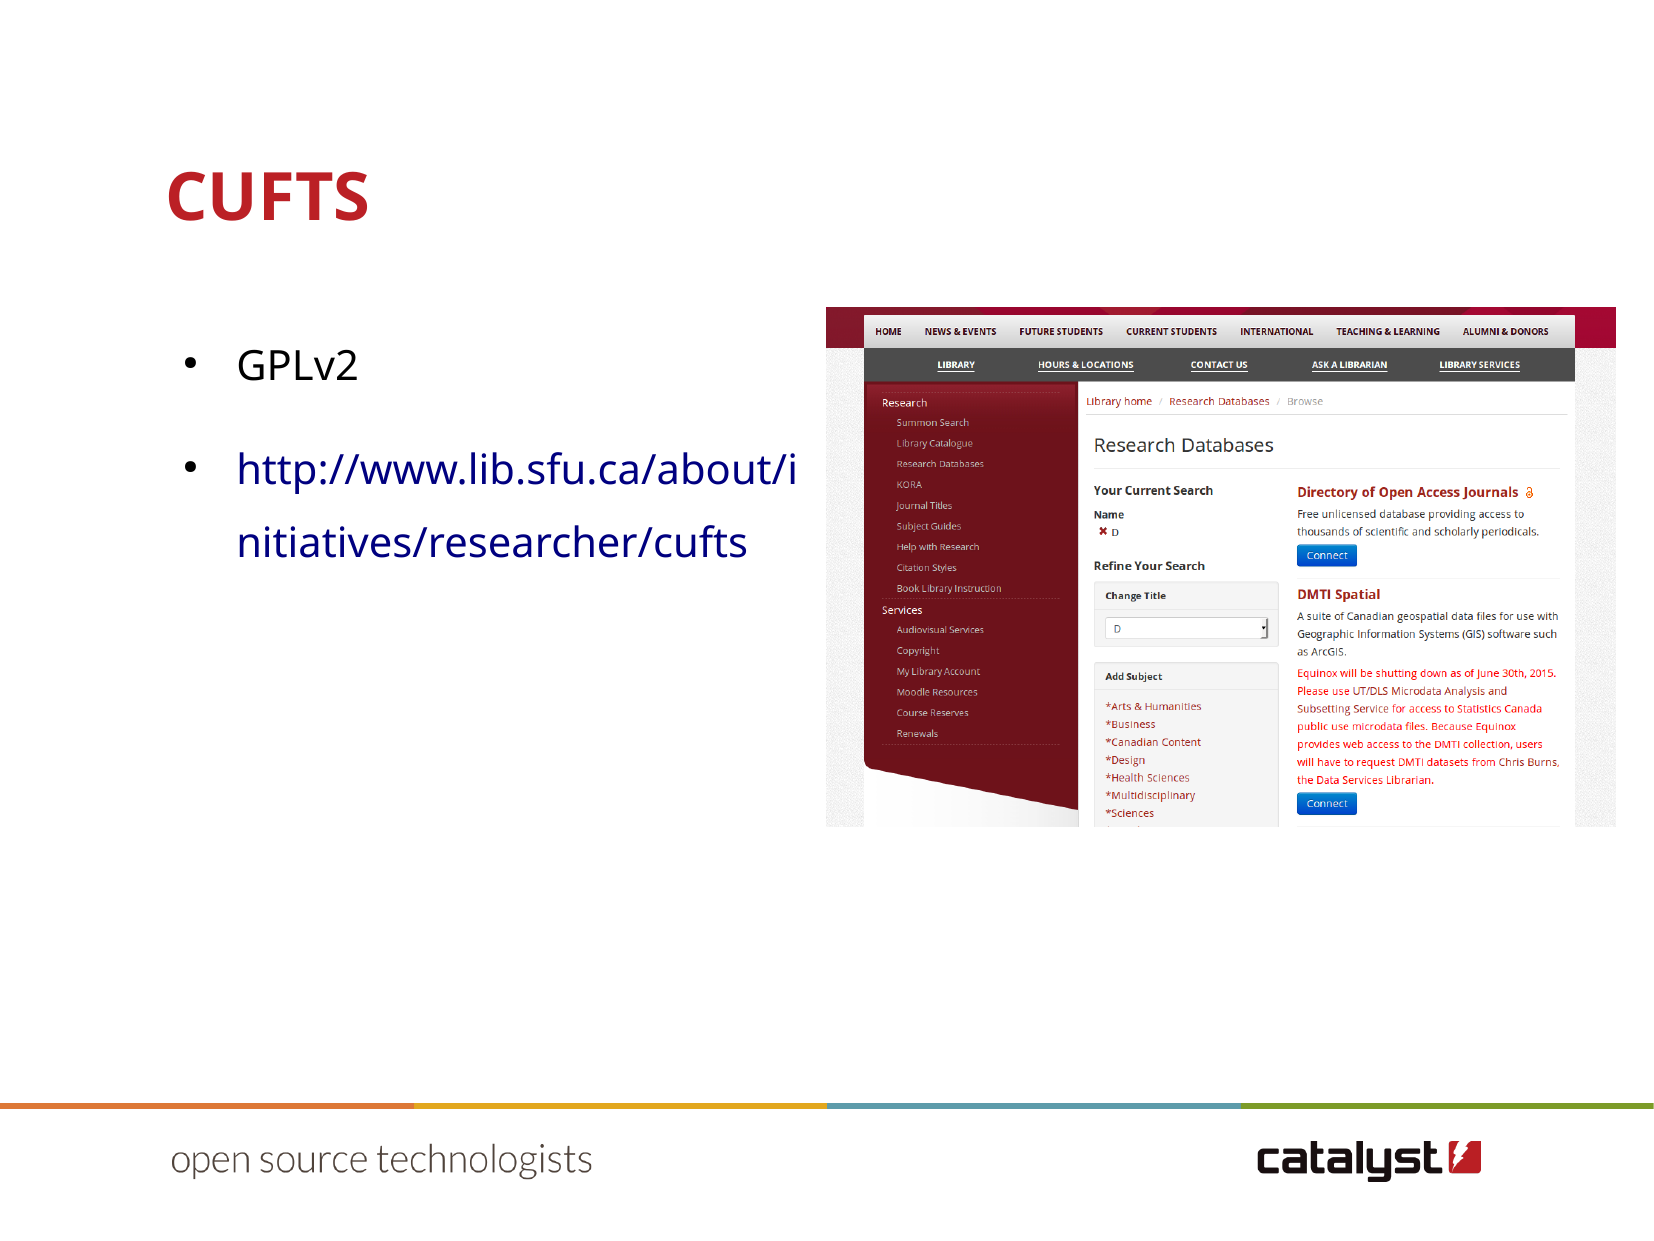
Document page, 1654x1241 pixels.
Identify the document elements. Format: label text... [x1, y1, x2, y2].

list GPLv2 http://www.lib.sfu.ca/about/initiatives/researcher/cufts [165, 307, 811, 1027]
picture [0, 1103, 1654, 1182]
picture [826, 307, 1616, 827]
title CUFTS [165, 90, 1489, 298]
